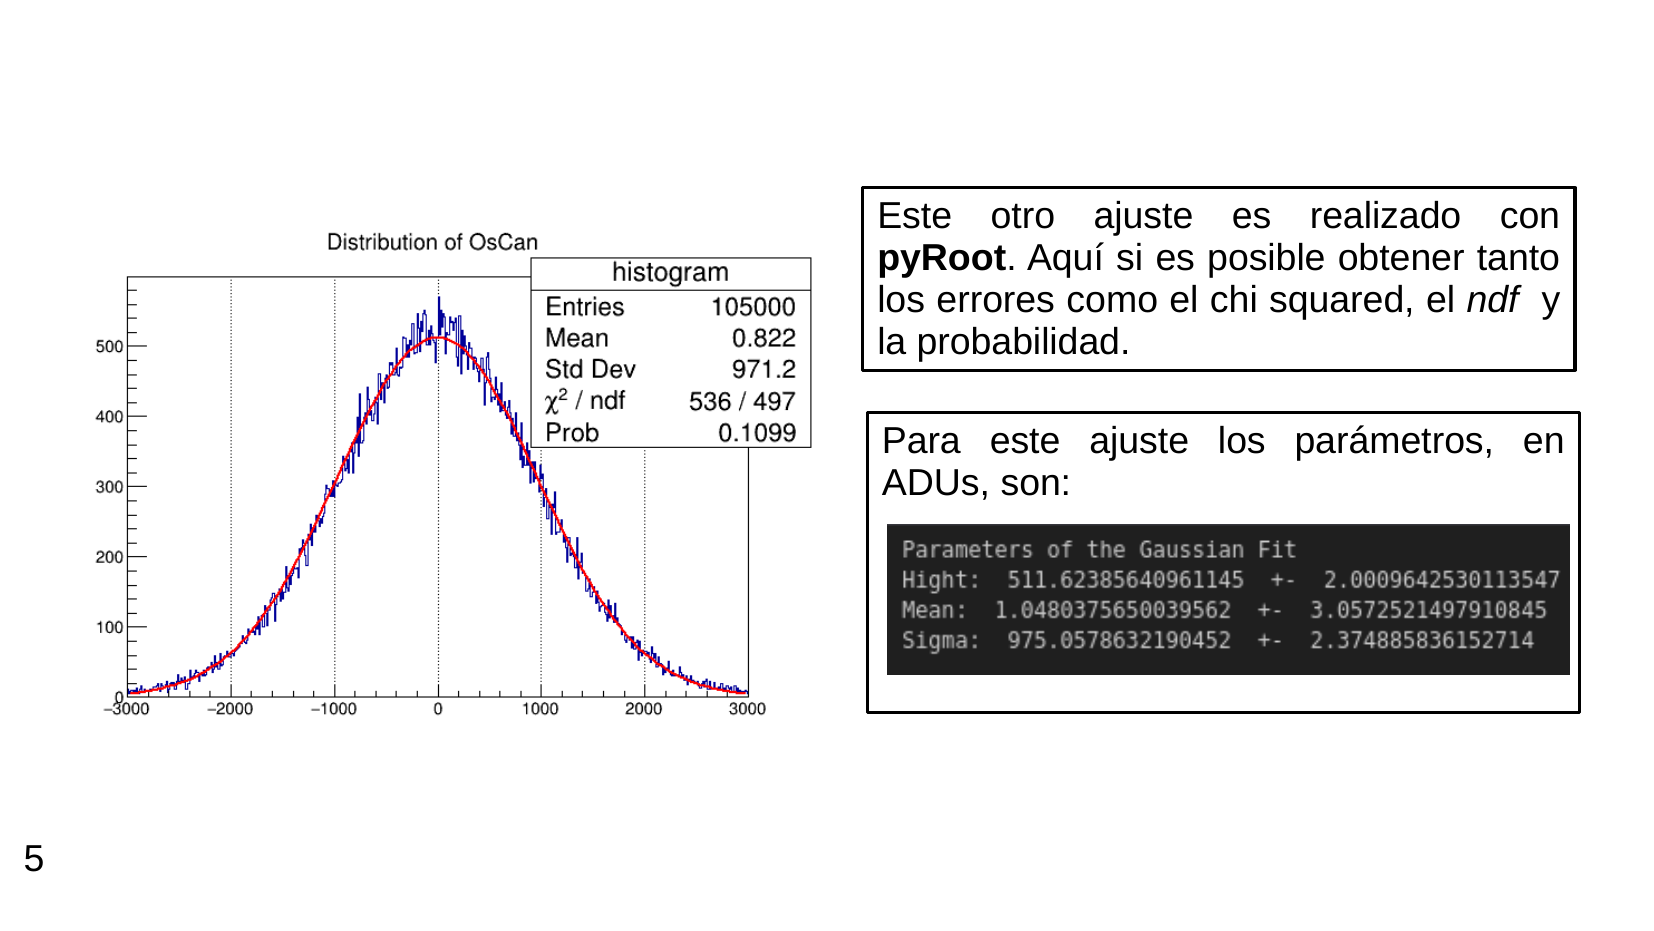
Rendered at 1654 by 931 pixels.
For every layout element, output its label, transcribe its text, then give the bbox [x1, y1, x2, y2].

picture [887, 524, 1570, 676]
picture [50, 224, 826, 751]
text_box Para este ajuste los parámetros, en ADUs, son: [867, 412, 1580, 713]
text_box Este otro ajuste es realizado con pyRoot. Aquí si es posible obtener tanto los errores como el chi squared, el ndf y la probabilidad. [862, 187, 1576, 371]
text_box <number> [8, 829, 638, 901]
